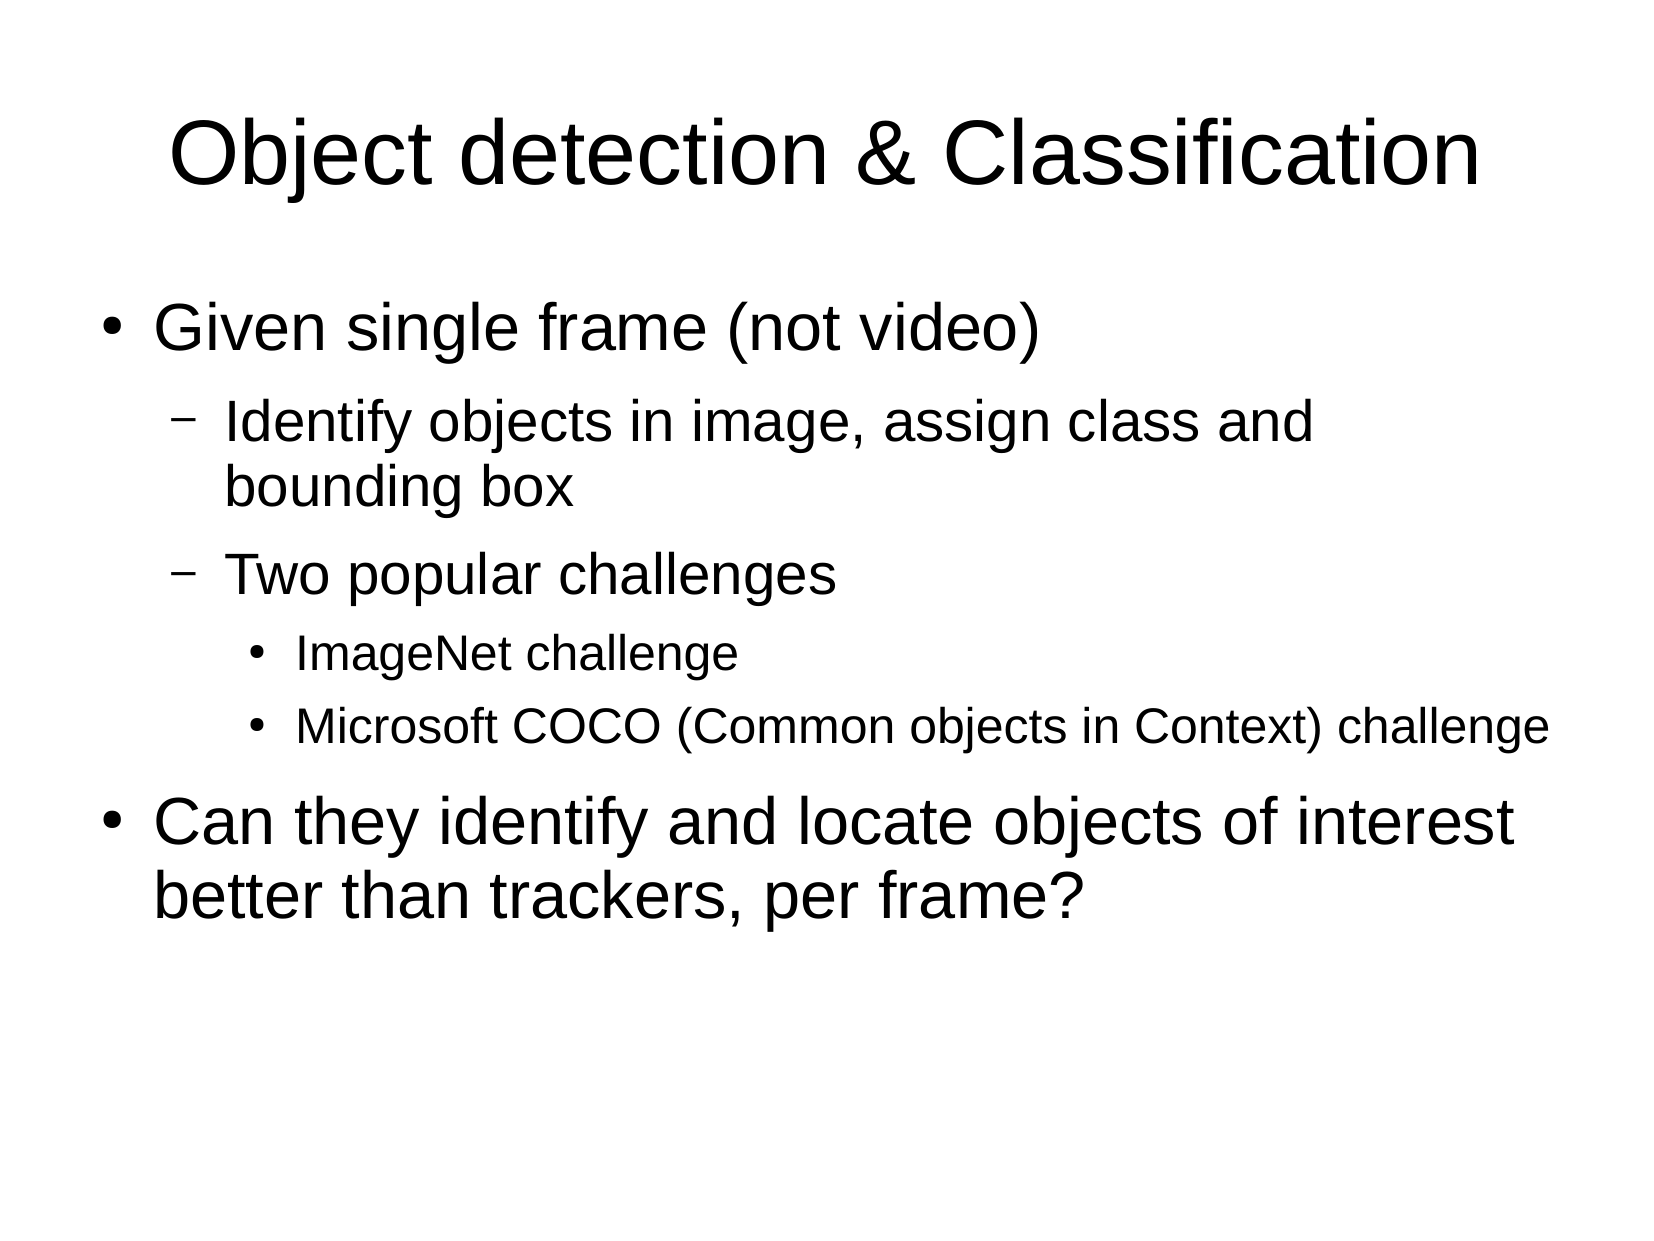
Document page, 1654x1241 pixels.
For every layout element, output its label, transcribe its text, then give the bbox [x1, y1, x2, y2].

list Given single frame (not video) Identify objects in image, assign class and bounding box Two popular challenges ImageNet challenge Microsoft COCO (Common objects in Context) challenge Can they identify and locate objects of interest better than trackers, per frame? [82, 290, 1571, 1010]
title Object detection & Classification [82, 49, 1571, 257]
